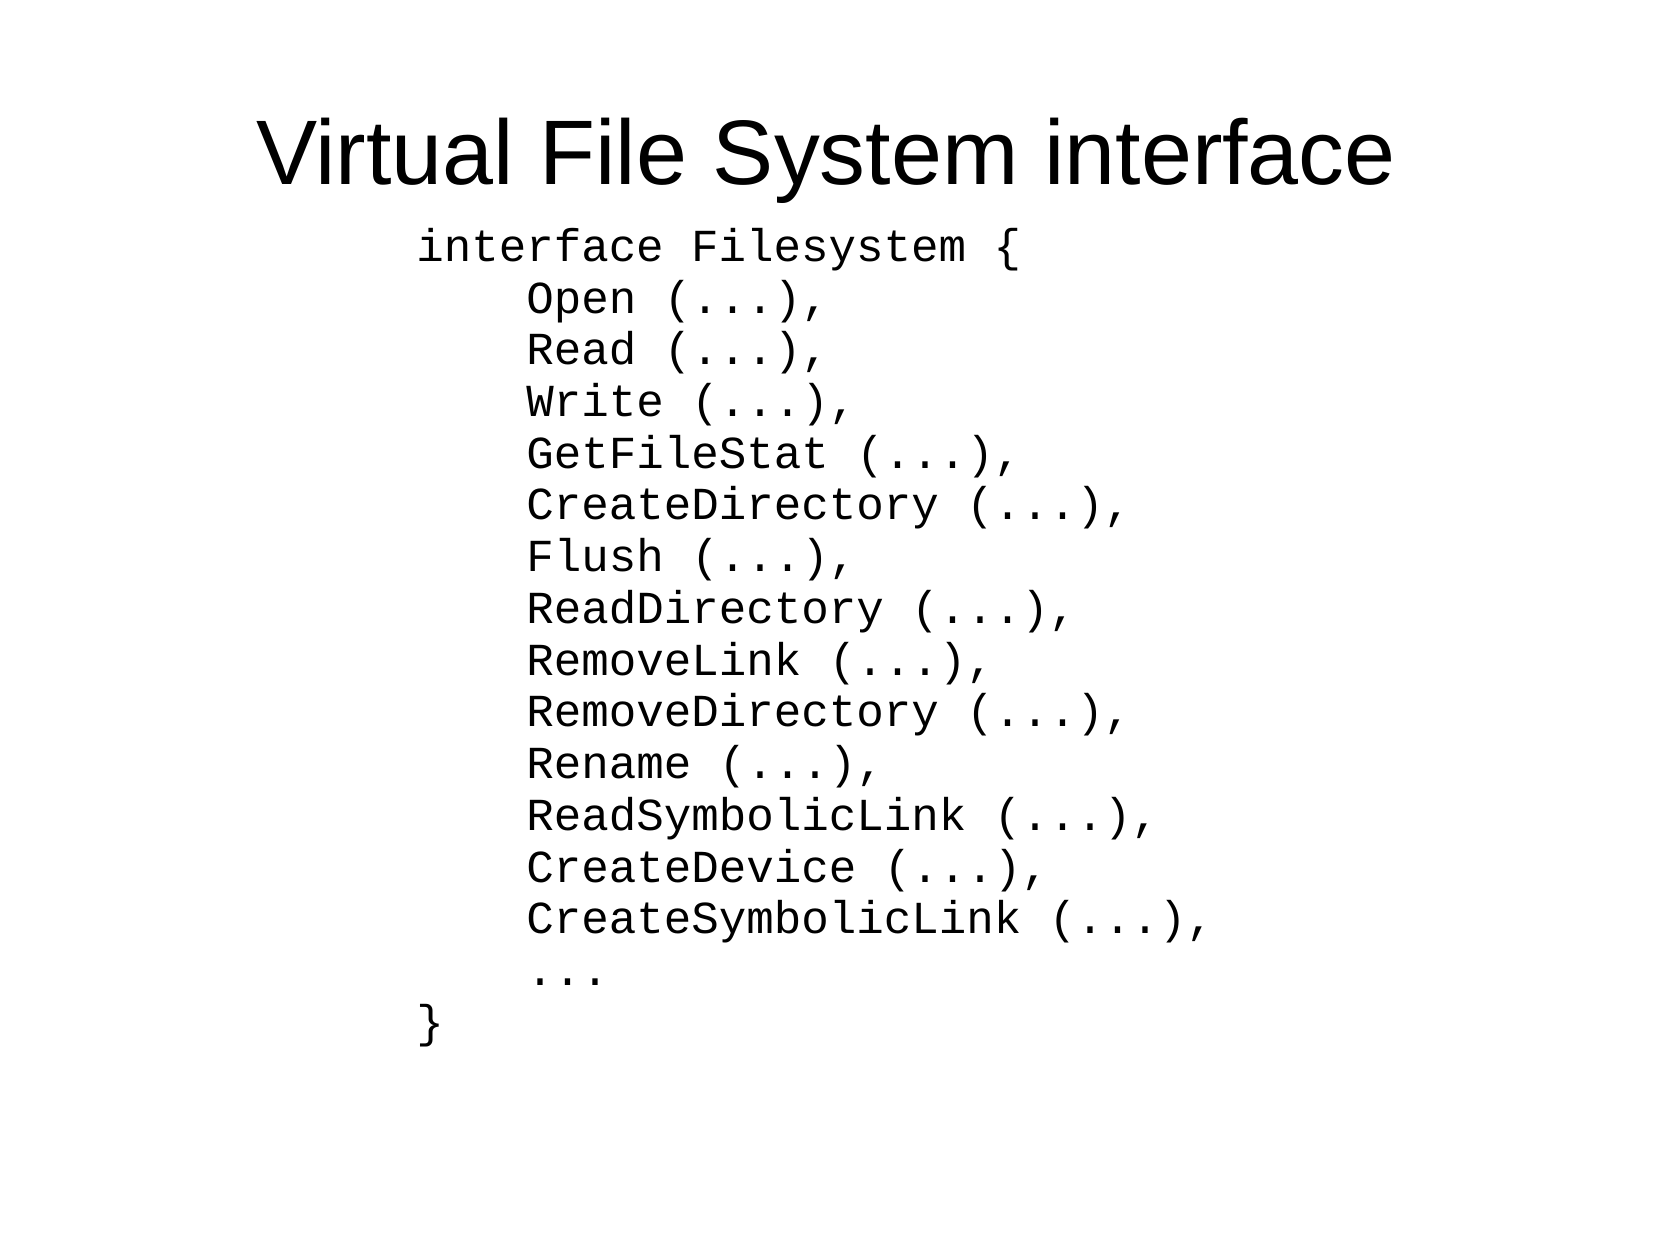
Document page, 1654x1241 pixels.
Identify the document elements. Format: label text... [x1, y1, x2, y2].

text_box interface Filesystem { Open (...), Read (...), Write (...), GetFileStat (...), CreateDirectory (...), Flush (...), ReadDirectory (...), RemoveLink (...), RemoveDirectory (...), Rename (...), ReadSymbolicLink (...), CreateDevice (...), CreateSymbolicLink (...), ... } [401, 215, 1229, 1111]
title Virtual File System interface [82, 49, 1571, 257]
